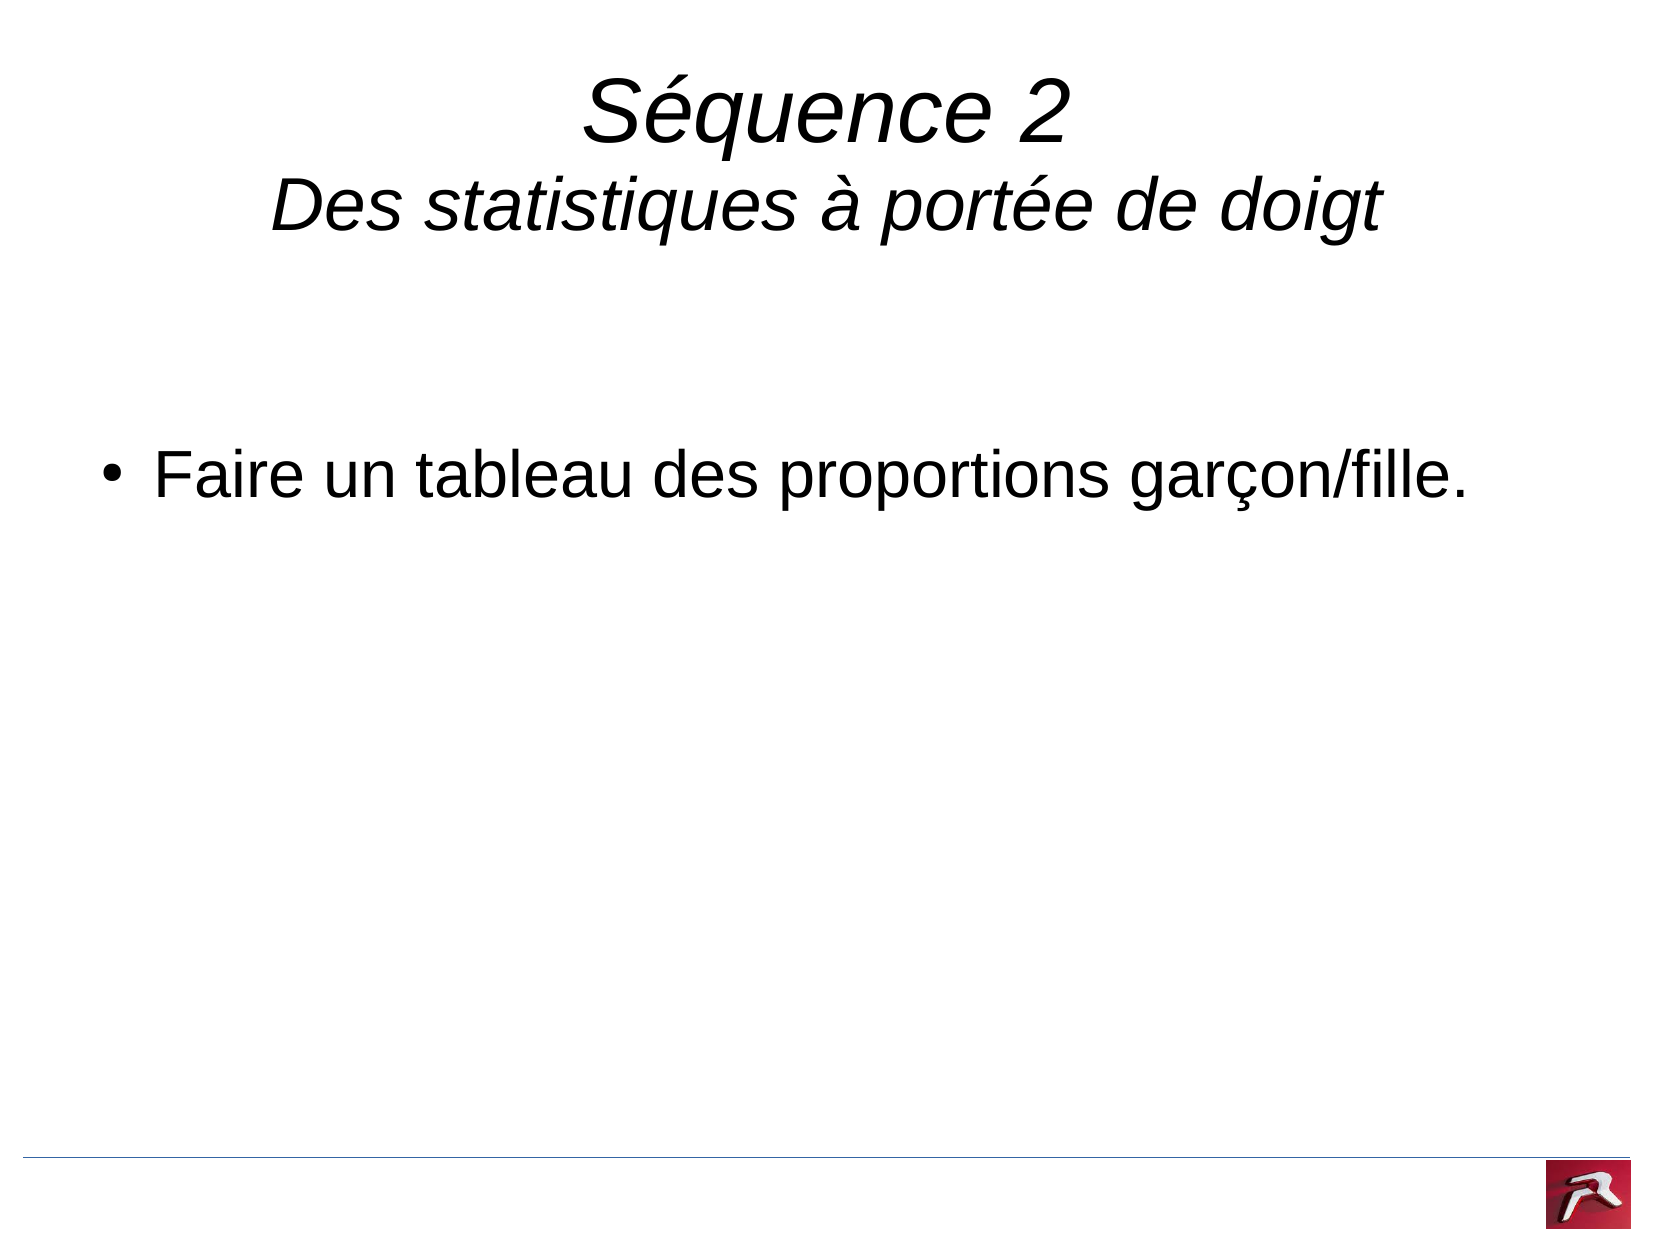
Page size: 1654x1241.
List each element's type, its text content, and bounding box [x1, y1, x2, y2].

title Séquence 2 Des statistiques à portée de doigt [82, 49, 1571, 257]
list Faire un tableau des proportions garçon/fille. [82, 437, 1571, 1157]
picture [1546, 1160, 1631, 1229]
